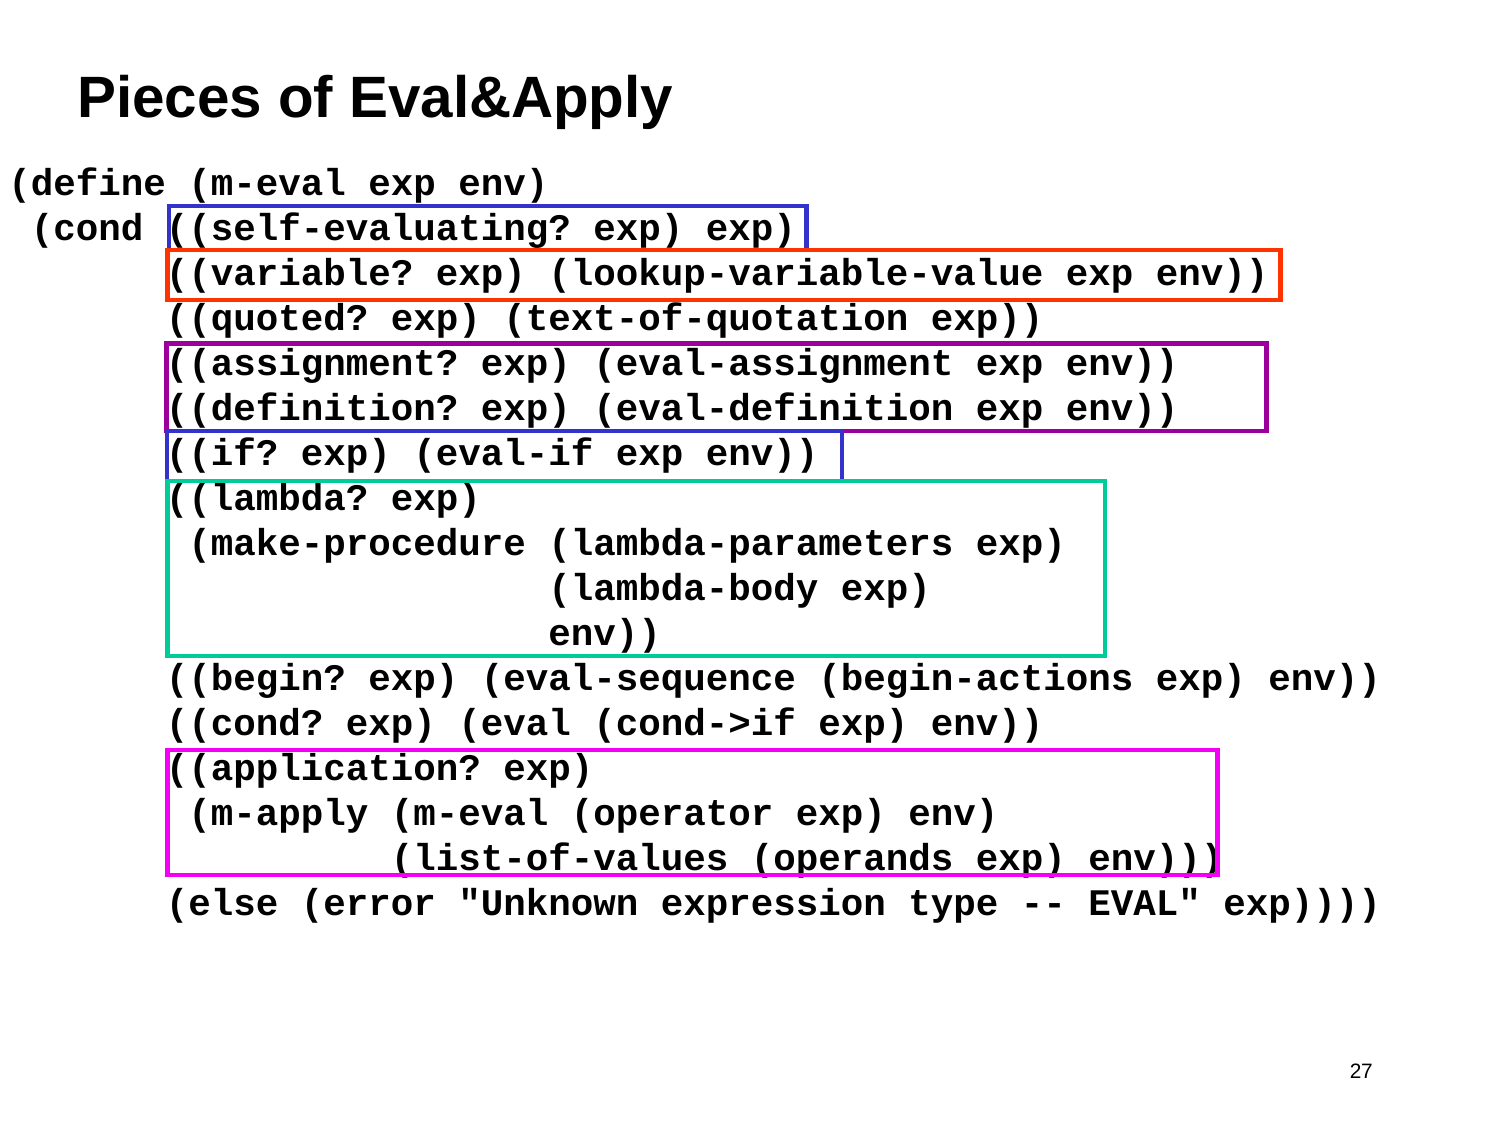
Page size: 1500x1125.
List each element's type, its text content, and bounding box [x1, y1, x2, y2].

text_box Pieces of Eval&Apply [62, 24, 1338, 149]
text_box <number> [1025, 1049, 1388, 1101]
text_box (define (m-eval exp env) (cond ((self-evaluating? exp) exp) ((variable? exp) (lookup-variable-value exp env)) ((quoted? exp) (text-of-quotation exp)) ((assignment? exp) (eval-assignment exp env)) ((definition? exp) (eval-definition exp env)) ((if? exp) (eval-if exp env)) ((lambda? exp) (make-procedure (lambda-parameters exp) (lambda-body exp) env)) ((begin? exp) (eval-sequence (begin-actions exp) env)) ((cond? exp) (eval (cond->if exp) env)) ((application? exp) (m-apply (m-eval (operator exp) env) (list-of-values (operands exp) env))) (else (error "Unknown expression type -- EVAL" exp)))) [0, 149, 1396, 931]
